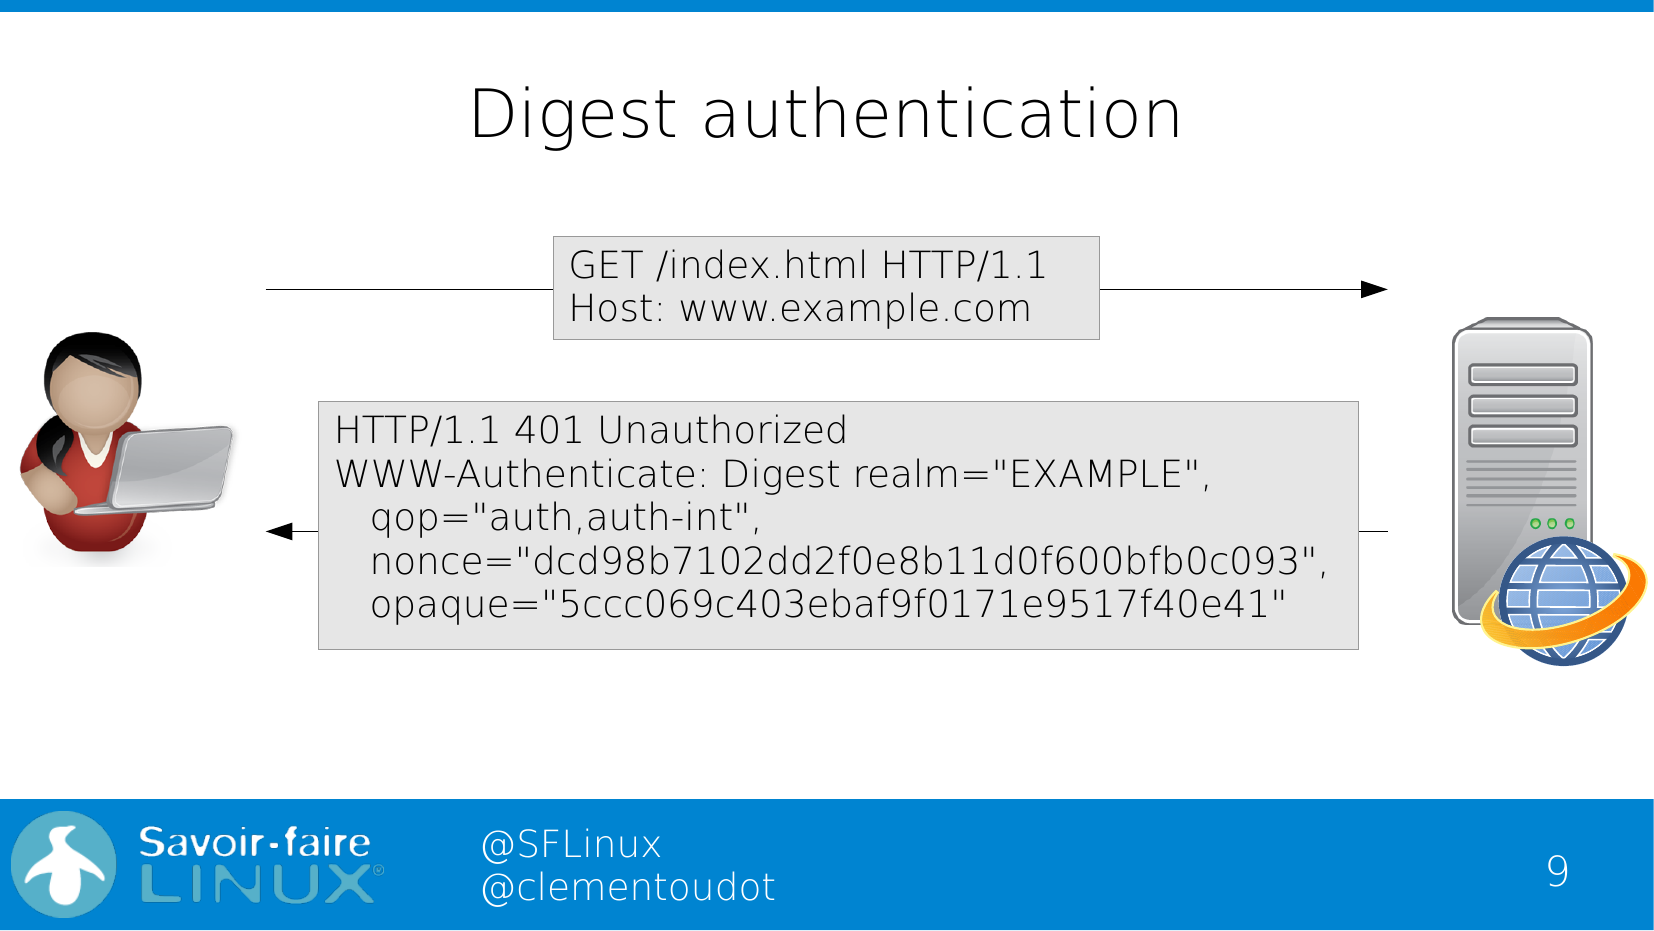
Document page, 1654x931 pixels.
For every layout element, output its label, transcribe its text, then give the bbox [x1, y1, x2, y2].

title Digest authentication [82, 37, 1571, 193]
text_box HTTP/1.1 401 Unauthorized WWW-Authenticate: Digest realm="EXAMPLE", qop="auth,auth-int", nonce="dcd98b7102dd2f0e8b11d0f600bfb0c093", opaque="5ccc069c403ebaf9f0171e9517f40e41" [318, 401, 1359, 650]
picture [1452, 317, 1654, 686]
text_box GET /index.html HTTP/1.1 Host: www.example.com [553, 236, 1100, 340]
picture [11, 811, 384, 918]
picture [0, 318, 243, 567]
